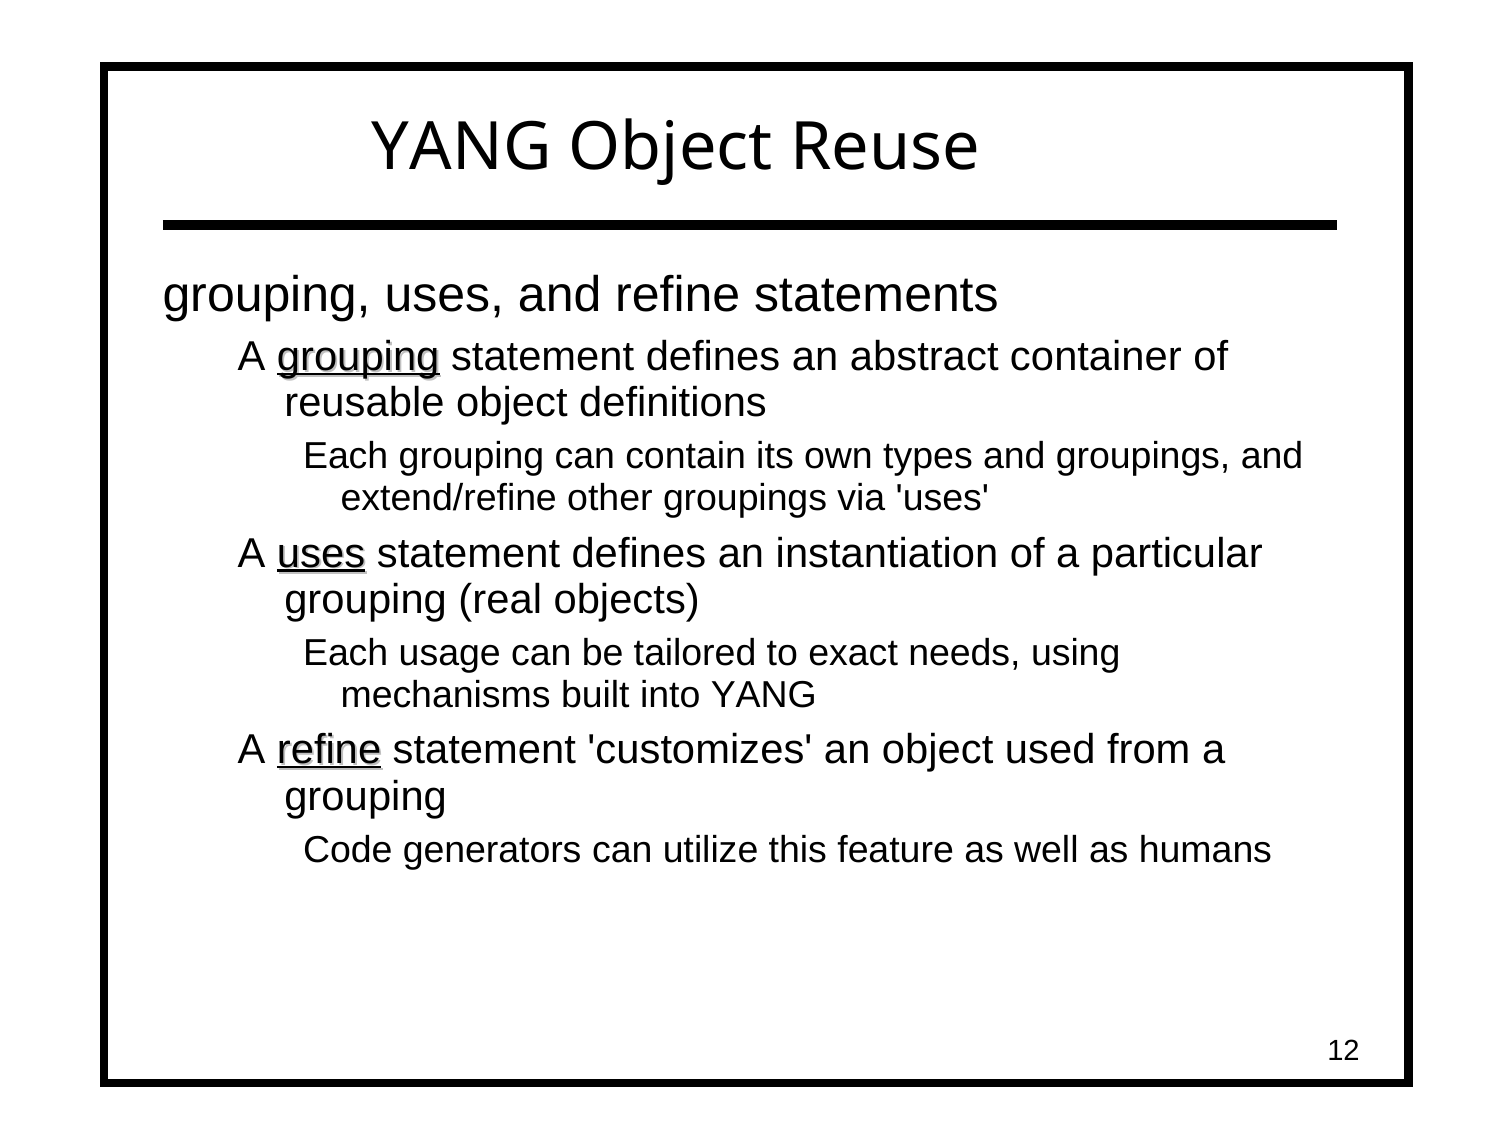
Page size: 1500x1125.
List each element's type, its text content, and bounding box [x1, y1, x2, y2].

title YANG Object Reuse [162, 74, 1332, 213]
list grouping, uses, and refine statements A grouping statement defines an abstract container of reusable object definitions Each grouping can contain its own types and groupings, and extend/refine other groupings via 'uses' A uses statement defines an instantiation of a particular grouping (real objects) Each usage can be tailored to exact needs, using mechanisms built into YANG A refine statement 'customizes' an object used from a grouping Code generators can utilize this feature as well as humans [162, 266, 1338, 986]
